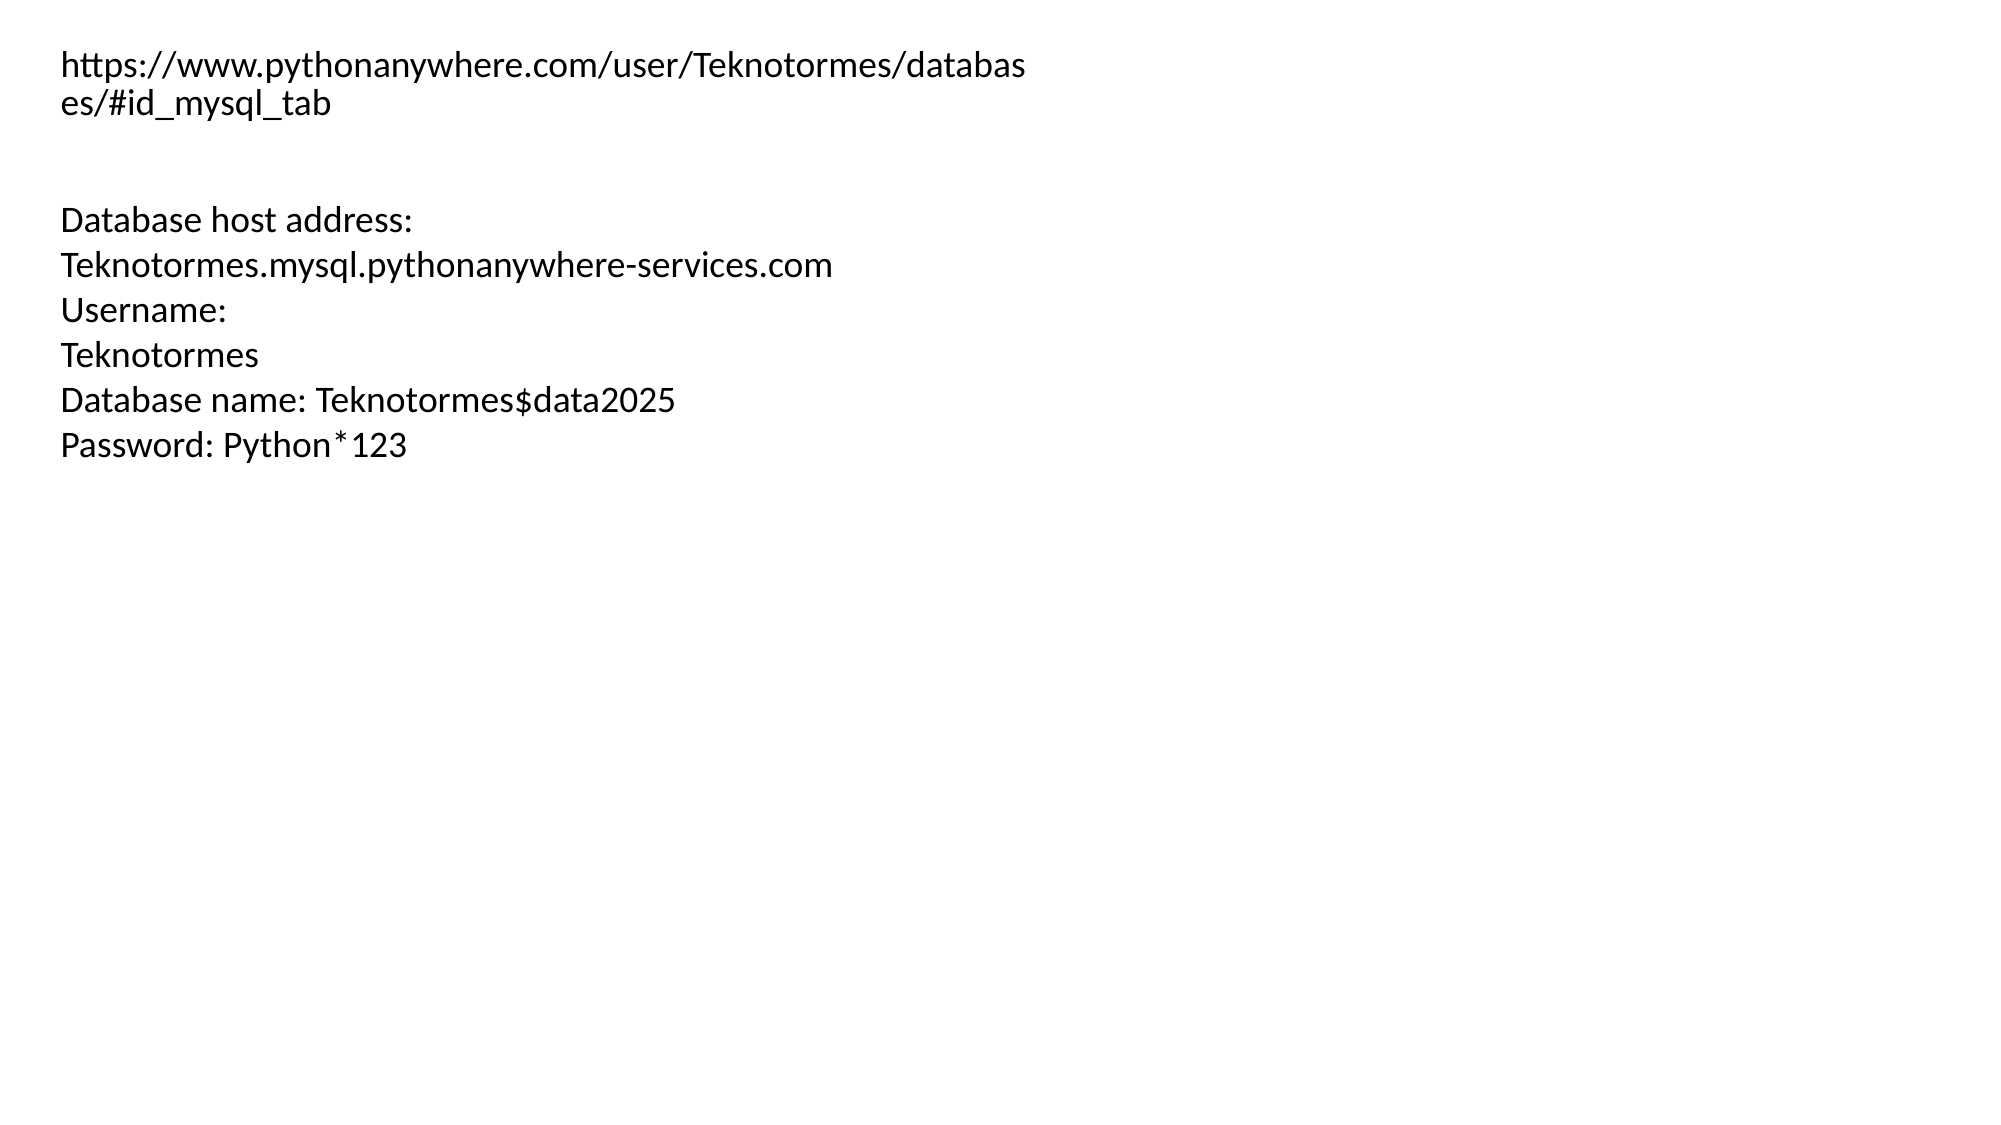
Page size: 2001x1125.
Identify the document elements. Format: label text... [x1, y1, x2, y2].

text_box Database host address: Teknotormes.mysql.pythonanywhere-services.com Username: Teknotormes Database name: Teknotormes$data2025 Password: Python*123 [45, 187, 857, 476]
text_box https://www.pythonanywhere.com/user/Teknotormes/databases/#id_mysql_tab [46, 33, 1046, 183]
